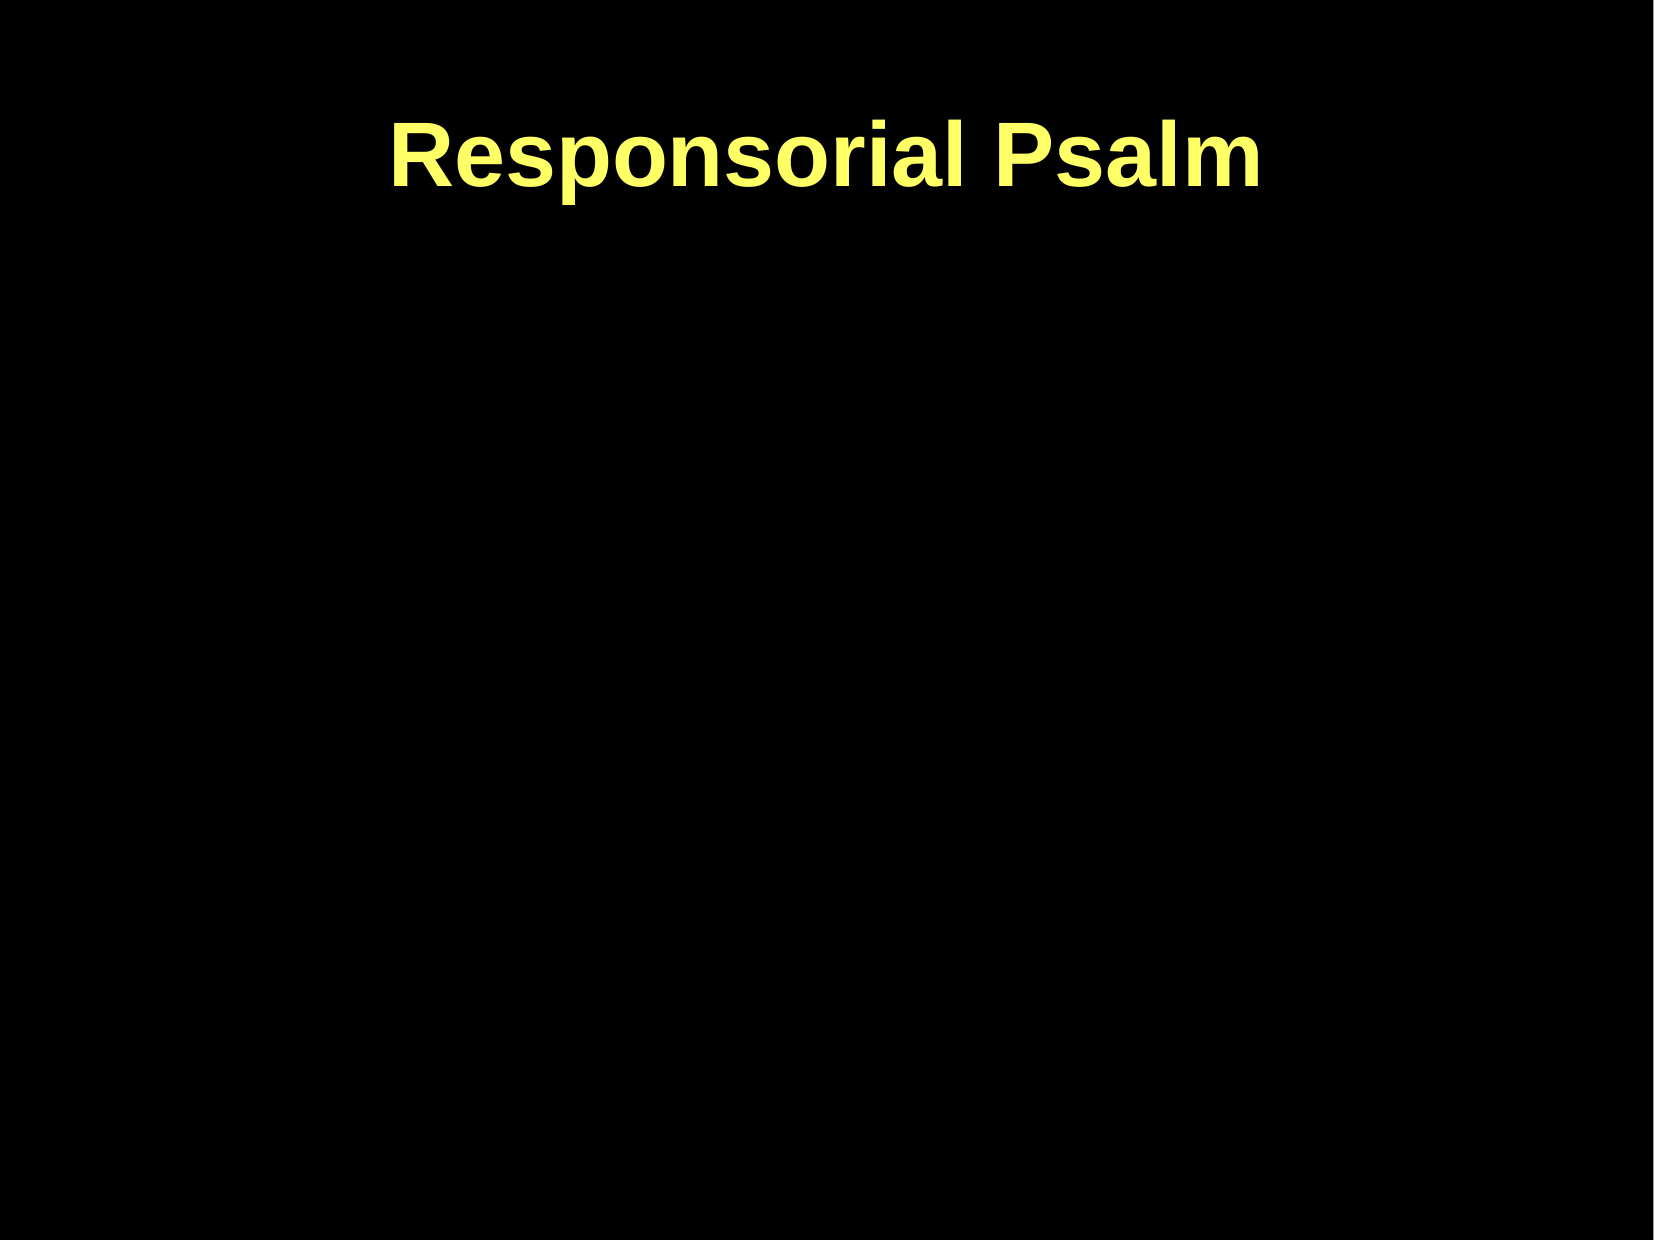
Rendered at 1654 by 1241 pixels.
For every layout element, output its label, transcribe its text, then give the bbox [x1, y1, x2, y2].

title Responsorial Psalm [82, 49, 1571, 257]
